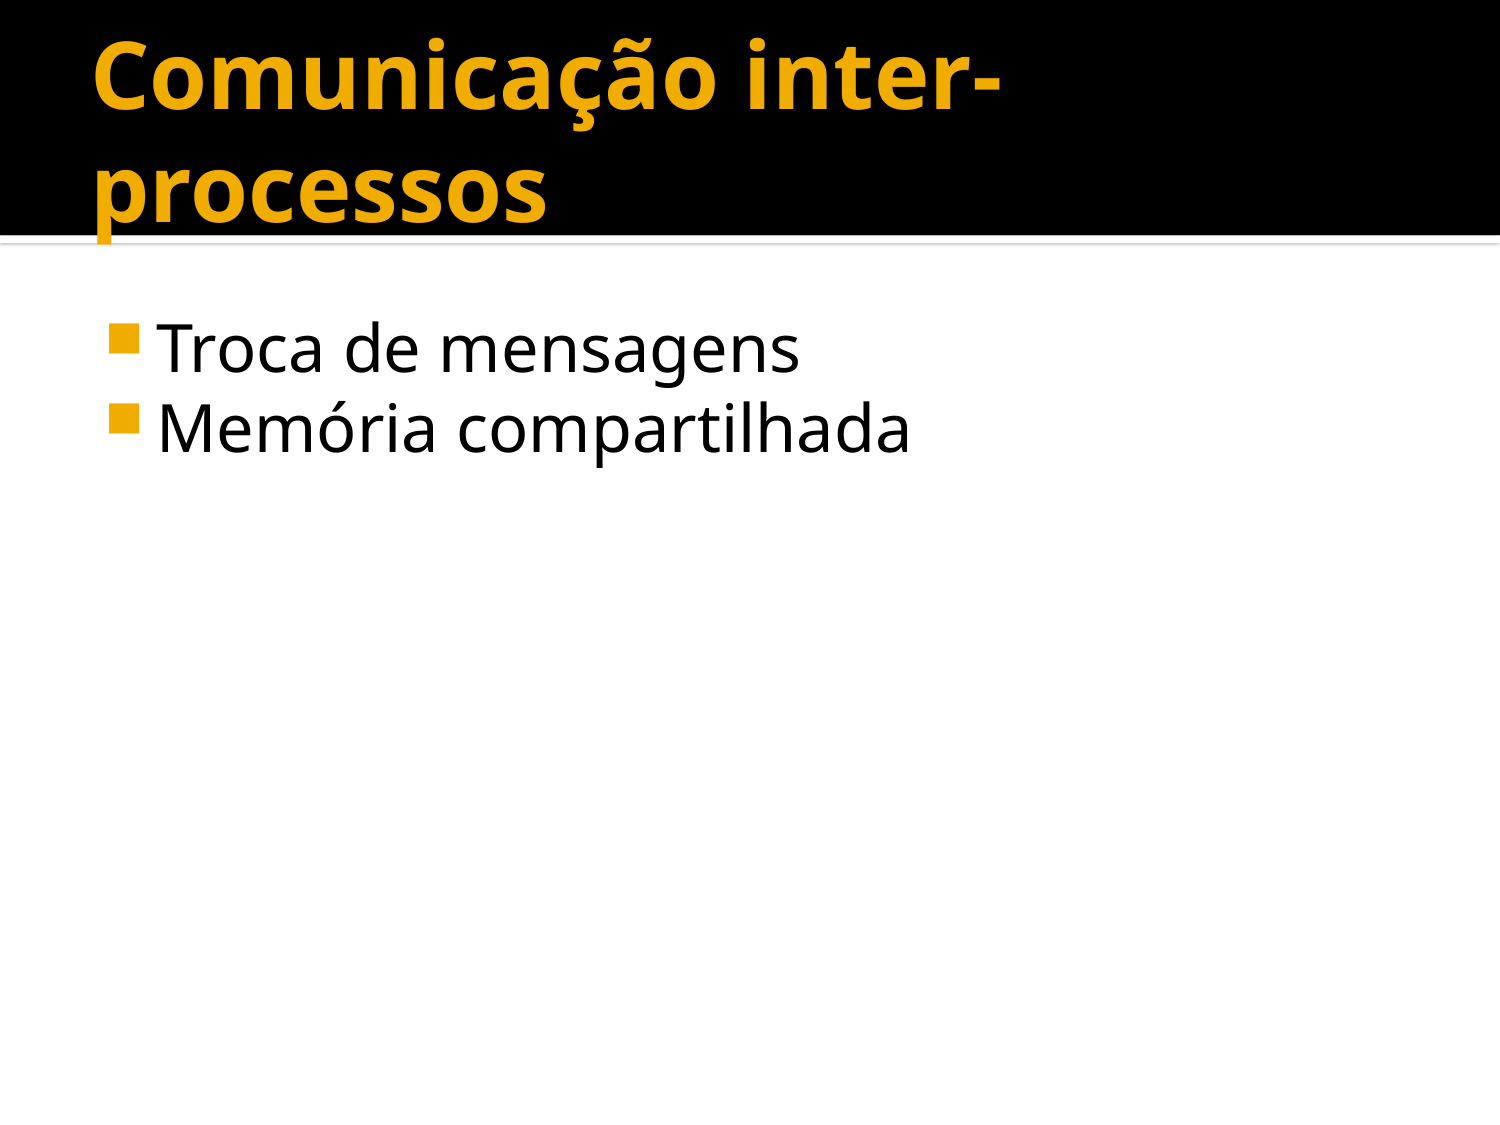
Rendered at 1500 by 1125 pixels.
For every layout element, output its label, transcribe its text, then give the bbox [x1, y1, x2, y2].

title Comunicação inter-processos [75, 25, 1425, 231]
list Troca de mensagens Memória compartilhada [75, 291, 1425, 1050]
